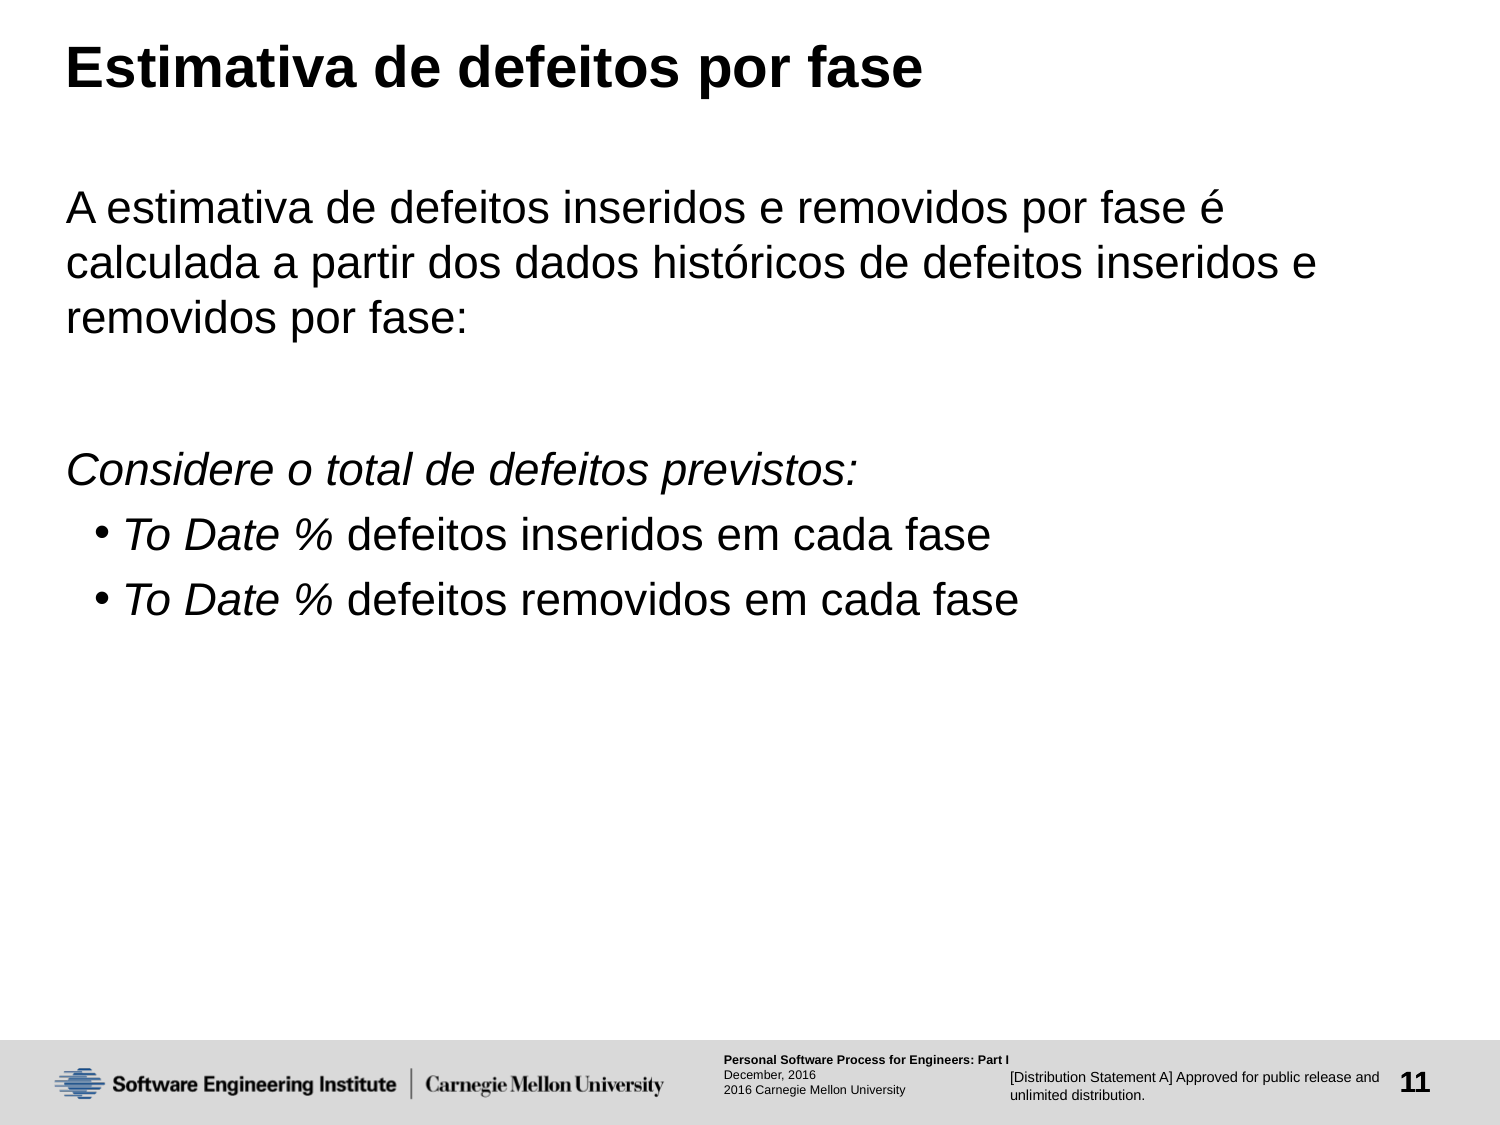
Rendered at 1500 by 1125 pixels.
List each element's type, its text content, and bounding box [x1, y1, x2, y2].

picture [46, 1061, 673, 1104]
list A estimativa de defeitos inseridos e removidos por fase é calculada a partir dos dados históricos de defeitos inseridos e removidos por fase: Considere o total de defeitos previstos: To Date % defeitos inseridos em cada fase To Date % defeitos removidos em cada fase [65, 177, 1431, 1000]
title Estimativa de defeitos por fase [65, 37, 1313, 148]
